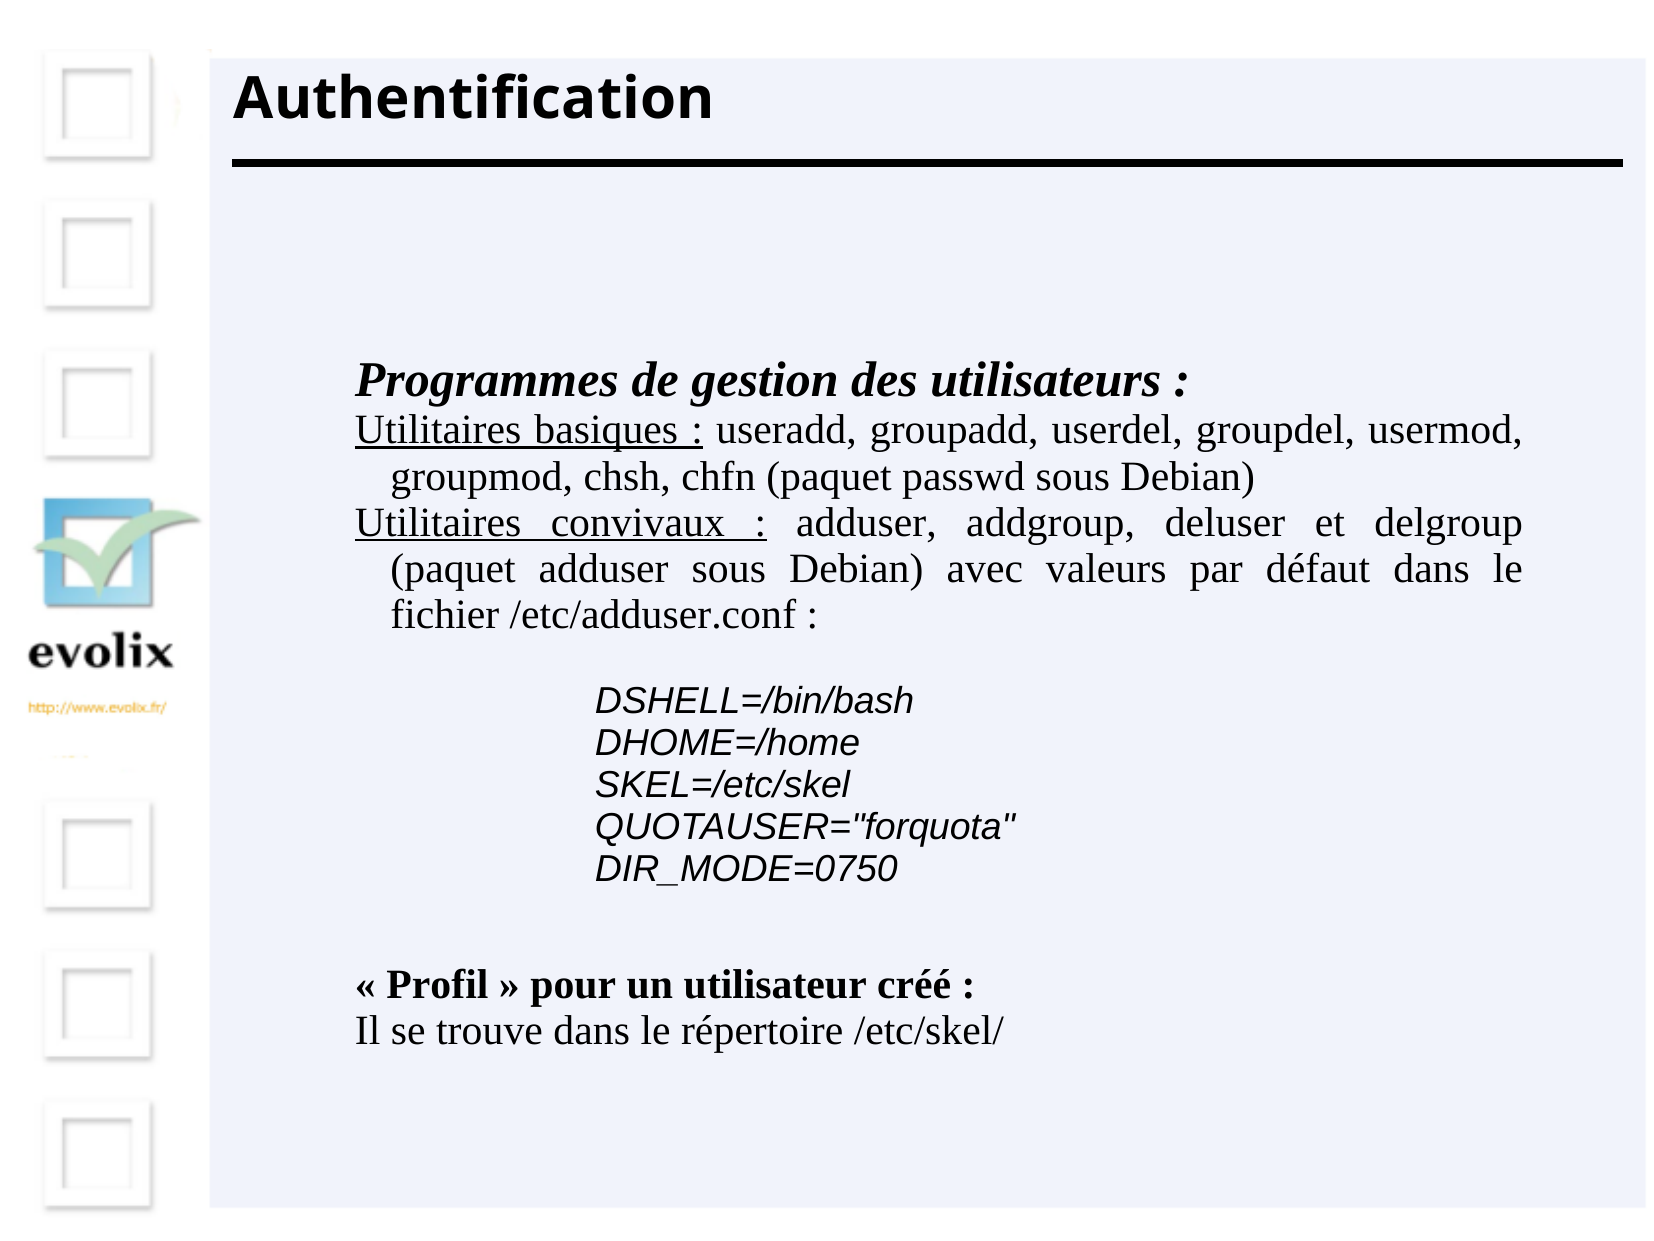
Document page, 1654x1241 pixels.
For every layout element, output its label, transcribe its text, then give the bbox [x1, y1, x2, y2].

title Authentification [233, 0, 1448, 211]
text_box DSHELL=/bin/bash DHOME=/home SKEL=/etc/skel QUOTAUSER="forquota" DIR_MODE=0750 [580, 672, 1177, 975]
subtitle Programmes de gestion des utilisateurs : Utilitaires basiques : useradd, groupadd, userdel, groupdel, usermod, groupmod, chsh, chfn (paquet passwd sous Debian) Utilitaires convivaux : adduser, addgroup, deluser et delgroup (paquet adduser sous Debian) avec valeurs par défaut dans le fichier /etc/adduser.conf : « Profil » pour un utilisateur créé : Il se trouve dans le répertoire /etc/skel/ [319, 232, 1524, 1173]
picture [0, 49, 1654, 1218]
